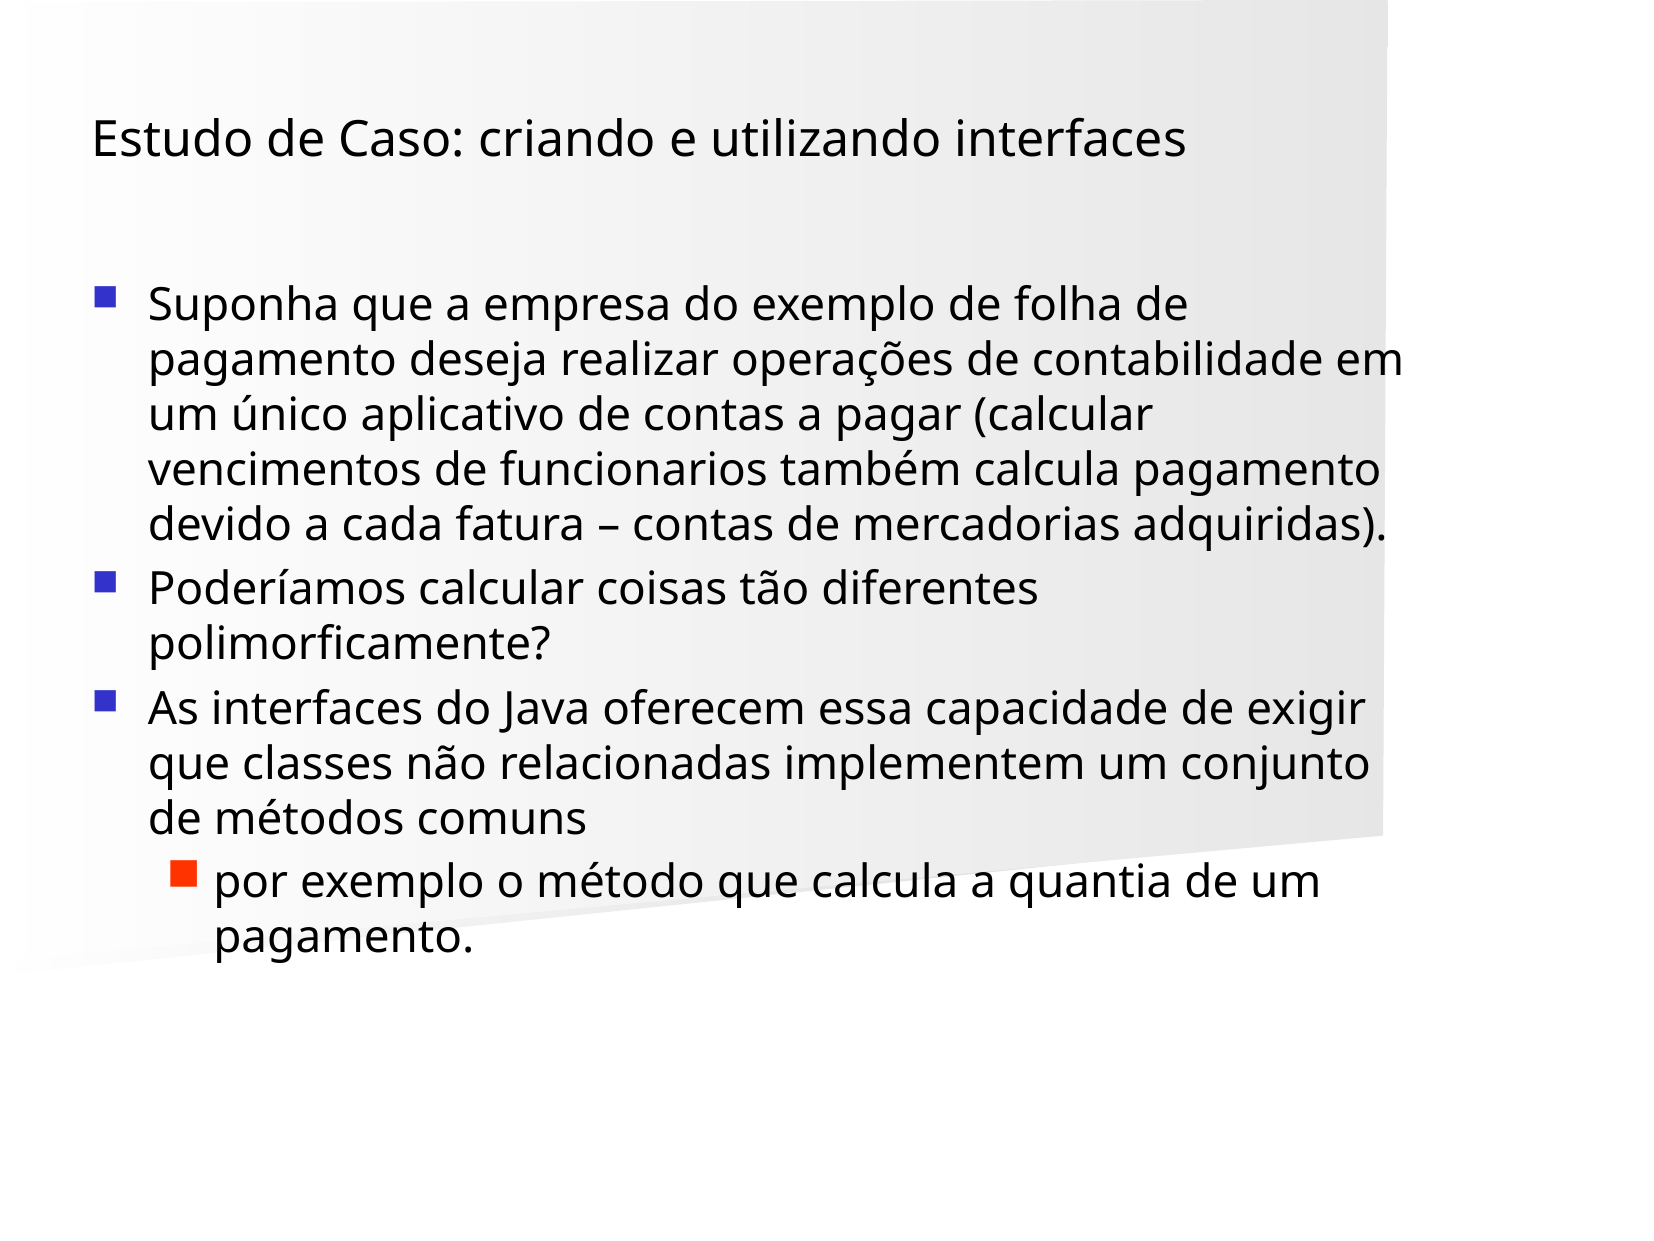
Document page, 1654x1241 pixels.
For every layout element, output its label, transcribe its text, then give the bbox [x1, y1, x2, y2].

title Estudo de Caso: criando e utilizando interfaces [76, 42, 1427, 231]
list Suponha que a empresa do exemplo de folha de pagamento deseja realizar operações de contabilidade em um único aplicativo de contas a pagar (calcular vencimentos de funcionarios também calcula pagamento devido a cada fatura – contas de mercadorias adquiridas). Poderíamos calcular coisas tão diferentes polimorficamente? As interfaces do Java oferecem essa capacidade de exigir que classes não relacionadas implementem um conjunto de métodos comuns por exemplo o método que calcula a quantia de um pagamento. [76, 267, 1427, 1005]
